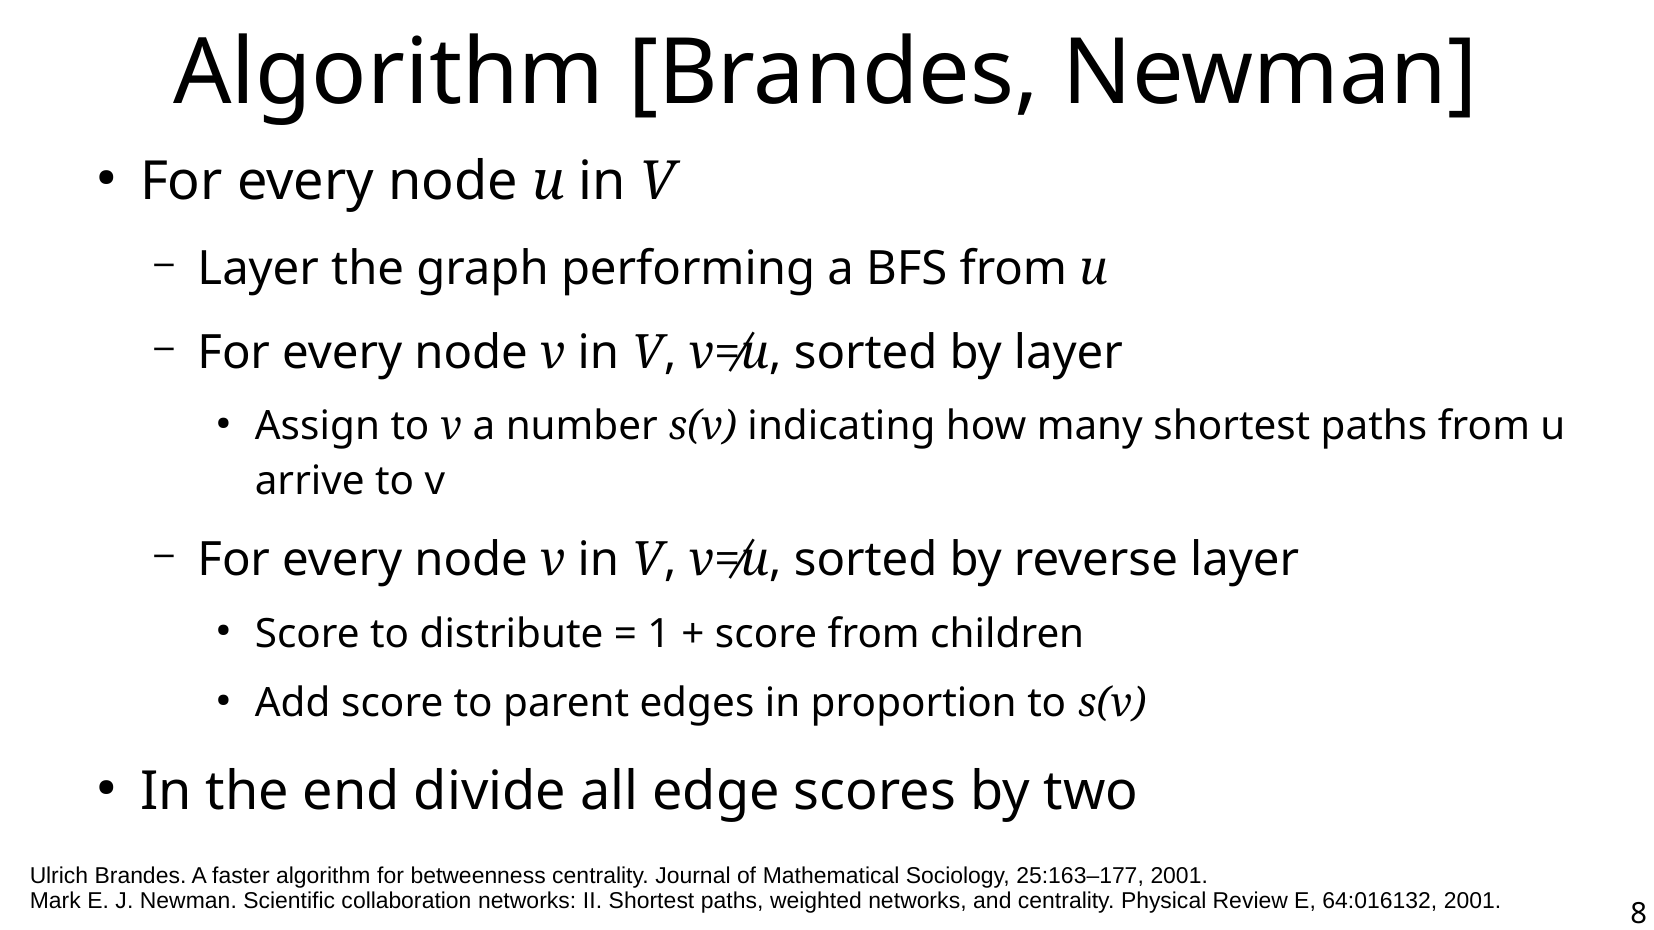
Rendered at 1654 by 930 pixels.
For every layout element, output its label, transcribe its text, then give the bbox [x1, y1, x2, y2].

title Algorithm [Brandes, Newman] [82, 1, 1571, 135]
list For every node u in V Layer the graph performing a BFS from u For every node v in V, v≠u, sorted by layer Assign to v a number s(v) indicating how many shortest paths from u arrive to v For every node v in V, v≠u, sorted by reverse layer Score to distribute = 1 + score from children Add score to parent edges in proportion to s(v) In the end divide all edge scores by two [82, 141, 1571, 832]
text_box Ulrich Brandes. A faster algorithm for betweenness centrality. Journal of Mathematical Sociology, 25:163–177, 2001. Mark E. J. Newman. Scientific collaboration networks: II. Shortest paths, weighted networks, and centrality. Physical Review E, 64:016132, 2001. [15, 855, 1644, 921]
